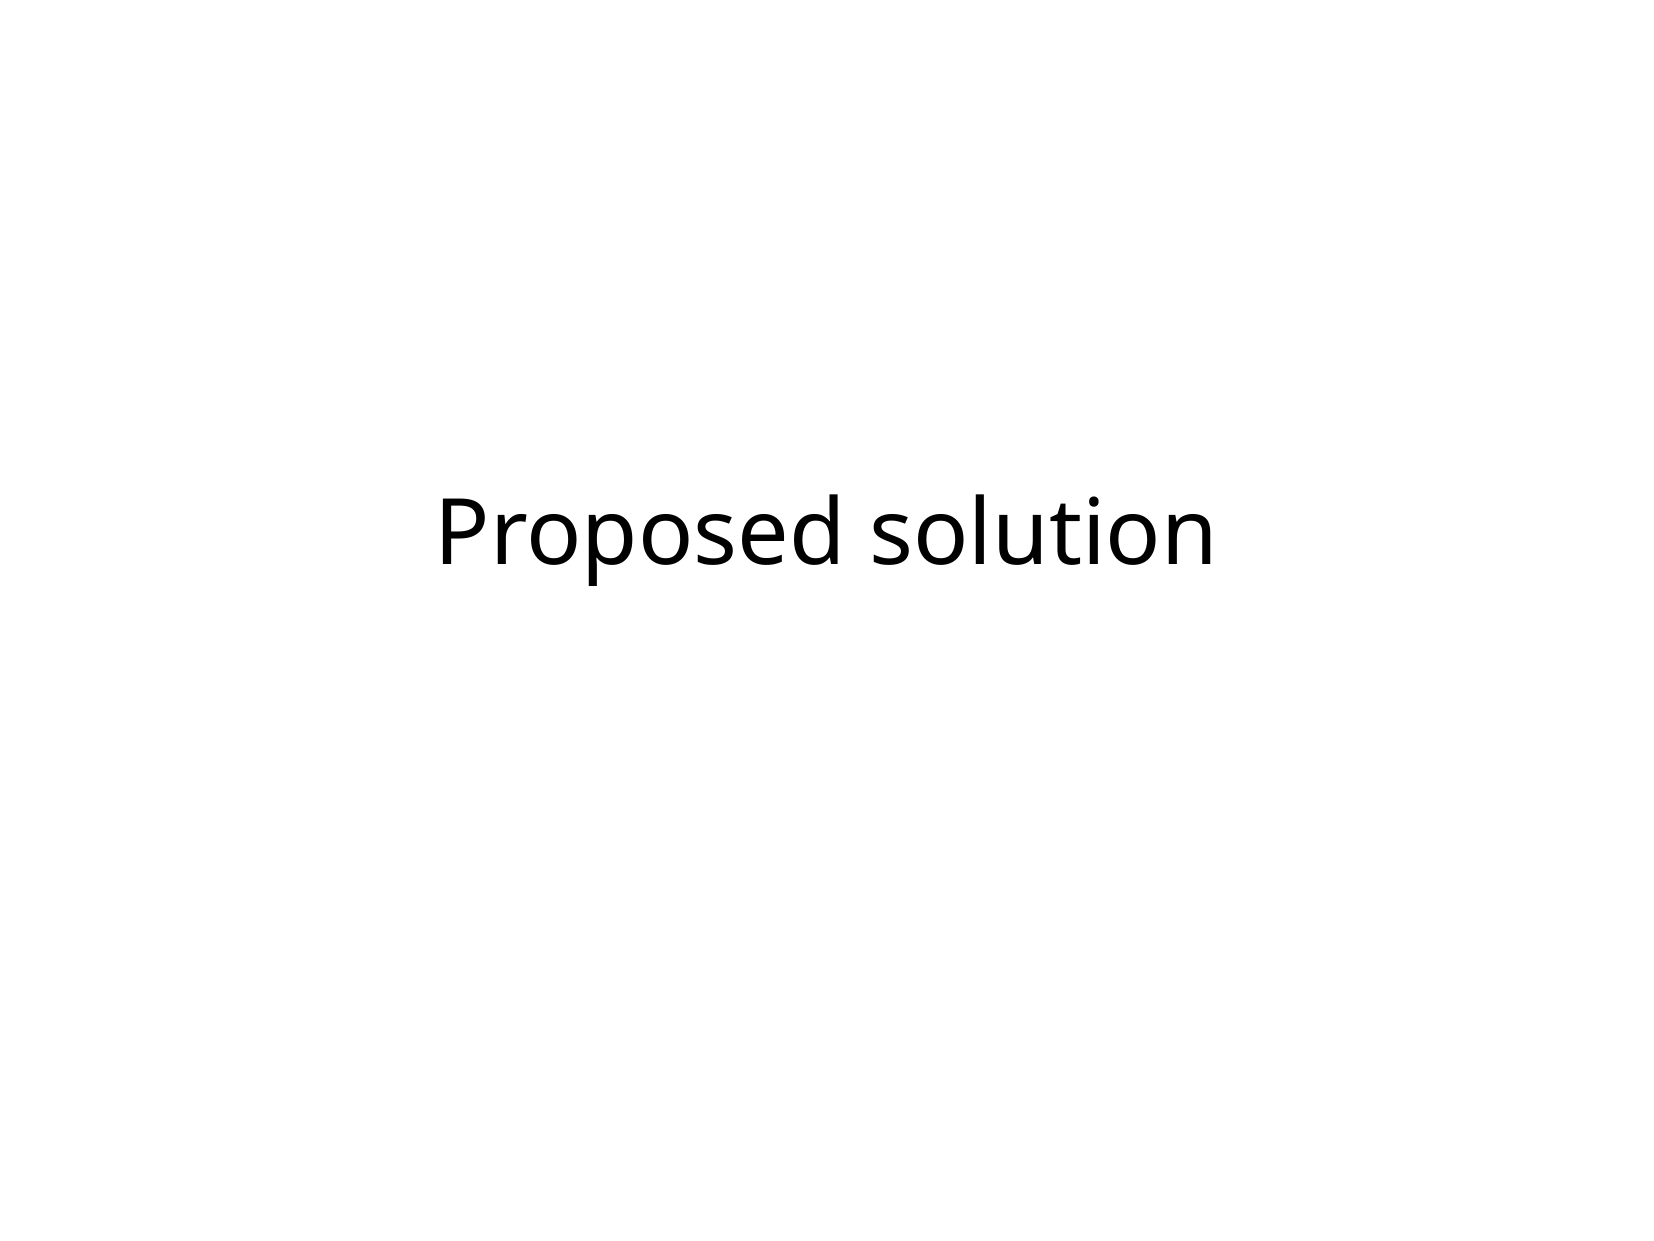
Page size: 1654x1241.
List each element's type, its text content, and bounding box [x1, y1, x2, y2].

subtitle Proposed solution [82, 49, 1571, 1010]
